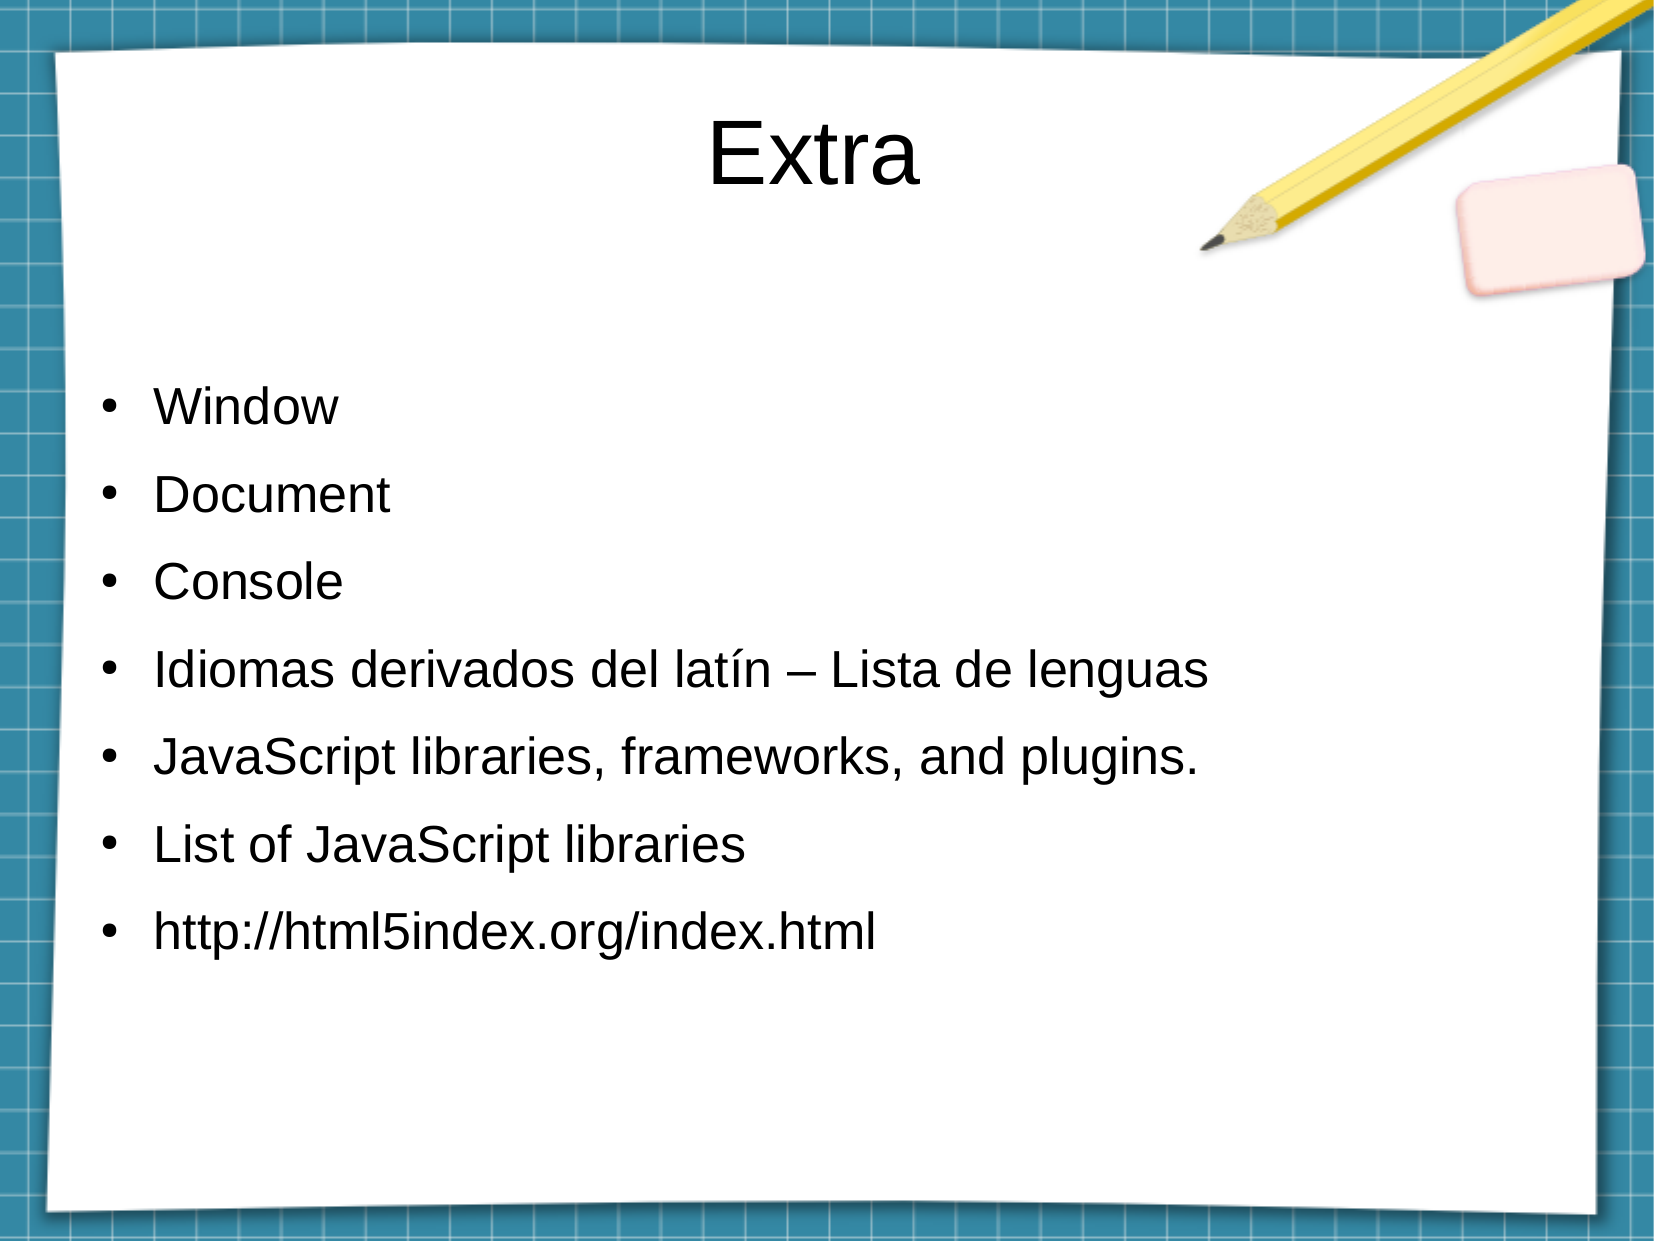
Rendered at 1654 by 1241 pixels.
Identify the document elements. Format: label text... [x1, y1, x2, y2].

title Extra [82, 49, 1571, 257]
picture [0, 0, 1654, 1241]
list Window Document Console Idiomas derivados del latín – Lista de lenguas JavaScript libraries, frameworks, and plugins. List of JavaScript libraries http://html5index.org/index.html [82, 290, 1571, 1010]
